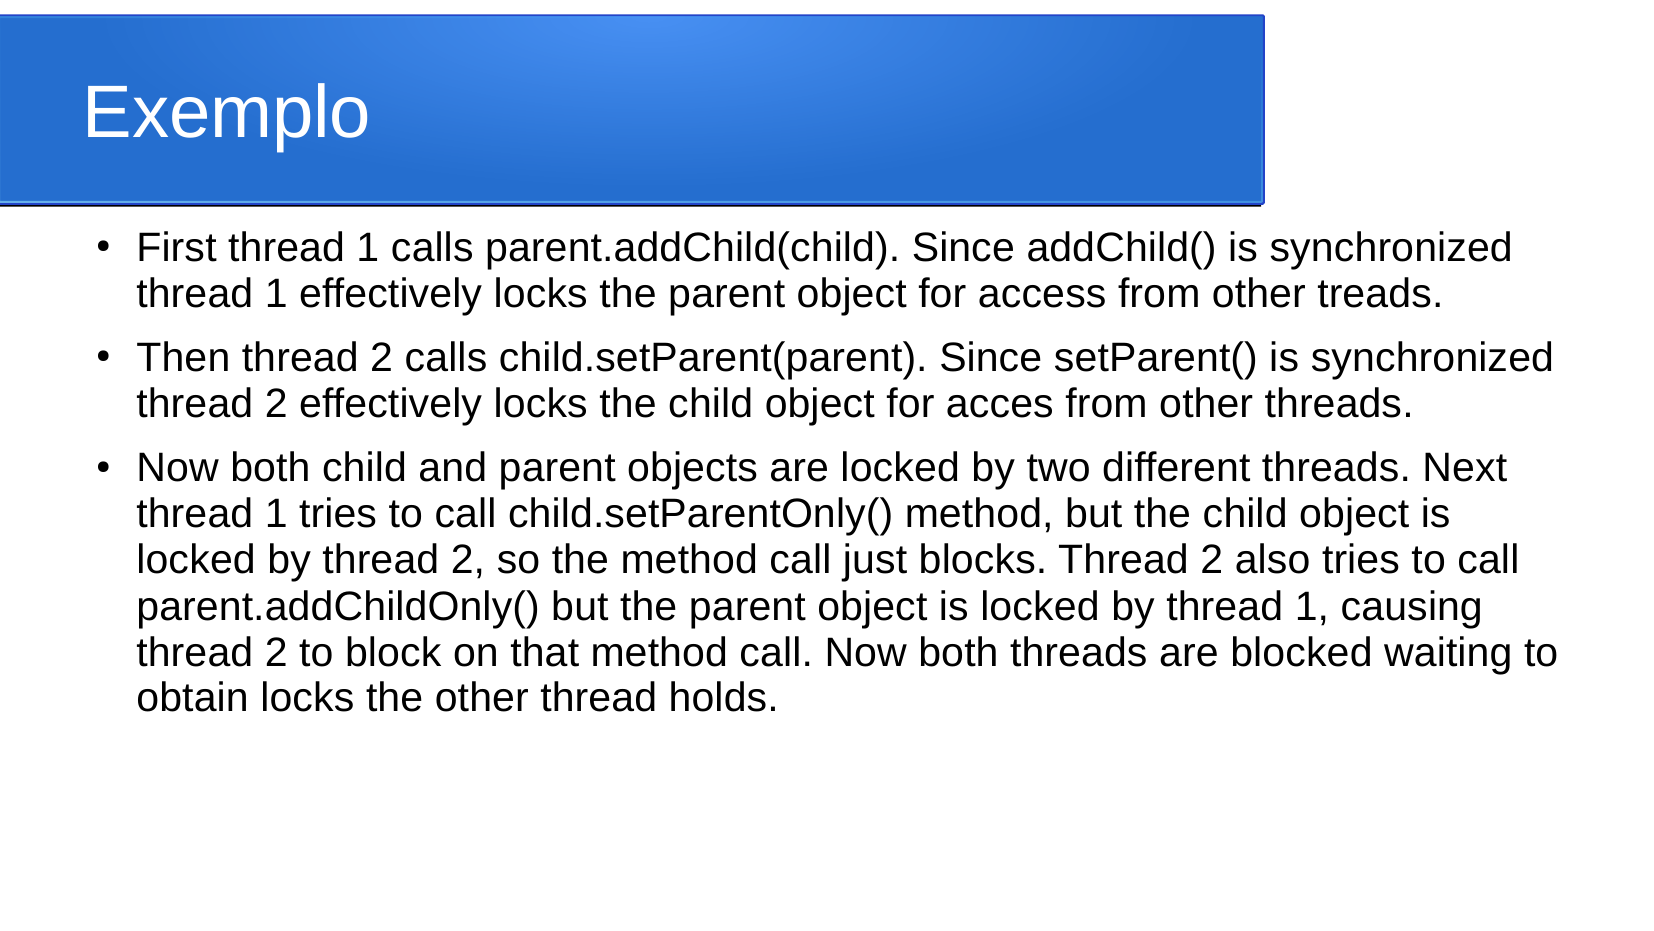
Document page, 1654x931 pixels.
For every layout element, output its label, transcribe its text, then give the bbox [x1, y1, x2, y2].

title Exemplo [82, 35, 1235, 189]
list First thread 1 calls parent.addChild(child). Since addChild() is synchronized thread 1 effectively locks the parent object for access from other treads. Then thread 2 calls child.setParent(parent). Since setParent() is synchronized thread 2 effectively locks the child object for acces from other threads. Now both child and parent objects are locked by two different threads. Next thread 1 tries to call child.setParentOnly() method, but the child object is locked by thread 2, so the method call just blocks. Thread 2 also tries to call parent.addChildOnly() but the parent object is locked by thread 1, causing thread 2 to block on that method call. Now both threads are blocked waiting to obtain locks the other thread holds. [82, 224, 1571, 764]
